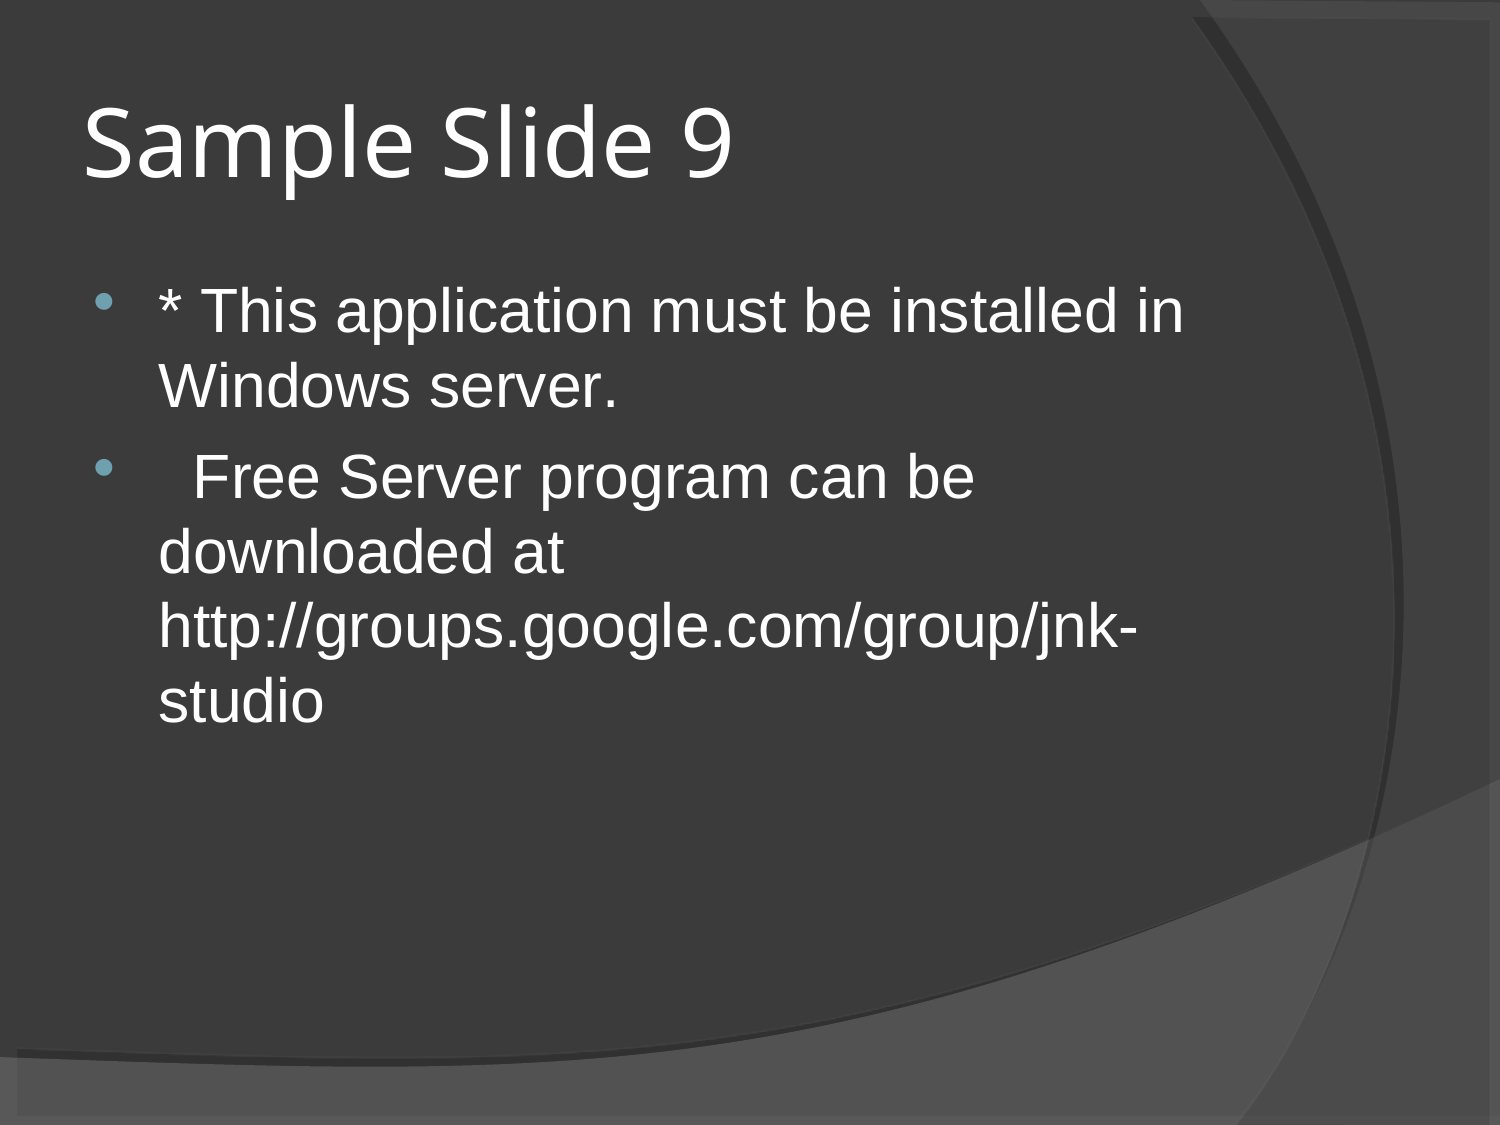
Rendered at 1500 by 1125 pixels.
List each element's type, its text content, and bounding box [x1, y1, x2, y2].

list * This application must be installed in Windows server. Free Server program can be downloaded at http://groups.google.com/group/jnk-studio [74, 262, 1300, 1006]
title Sample Slide 9 [74, 45, 1300, 233]
